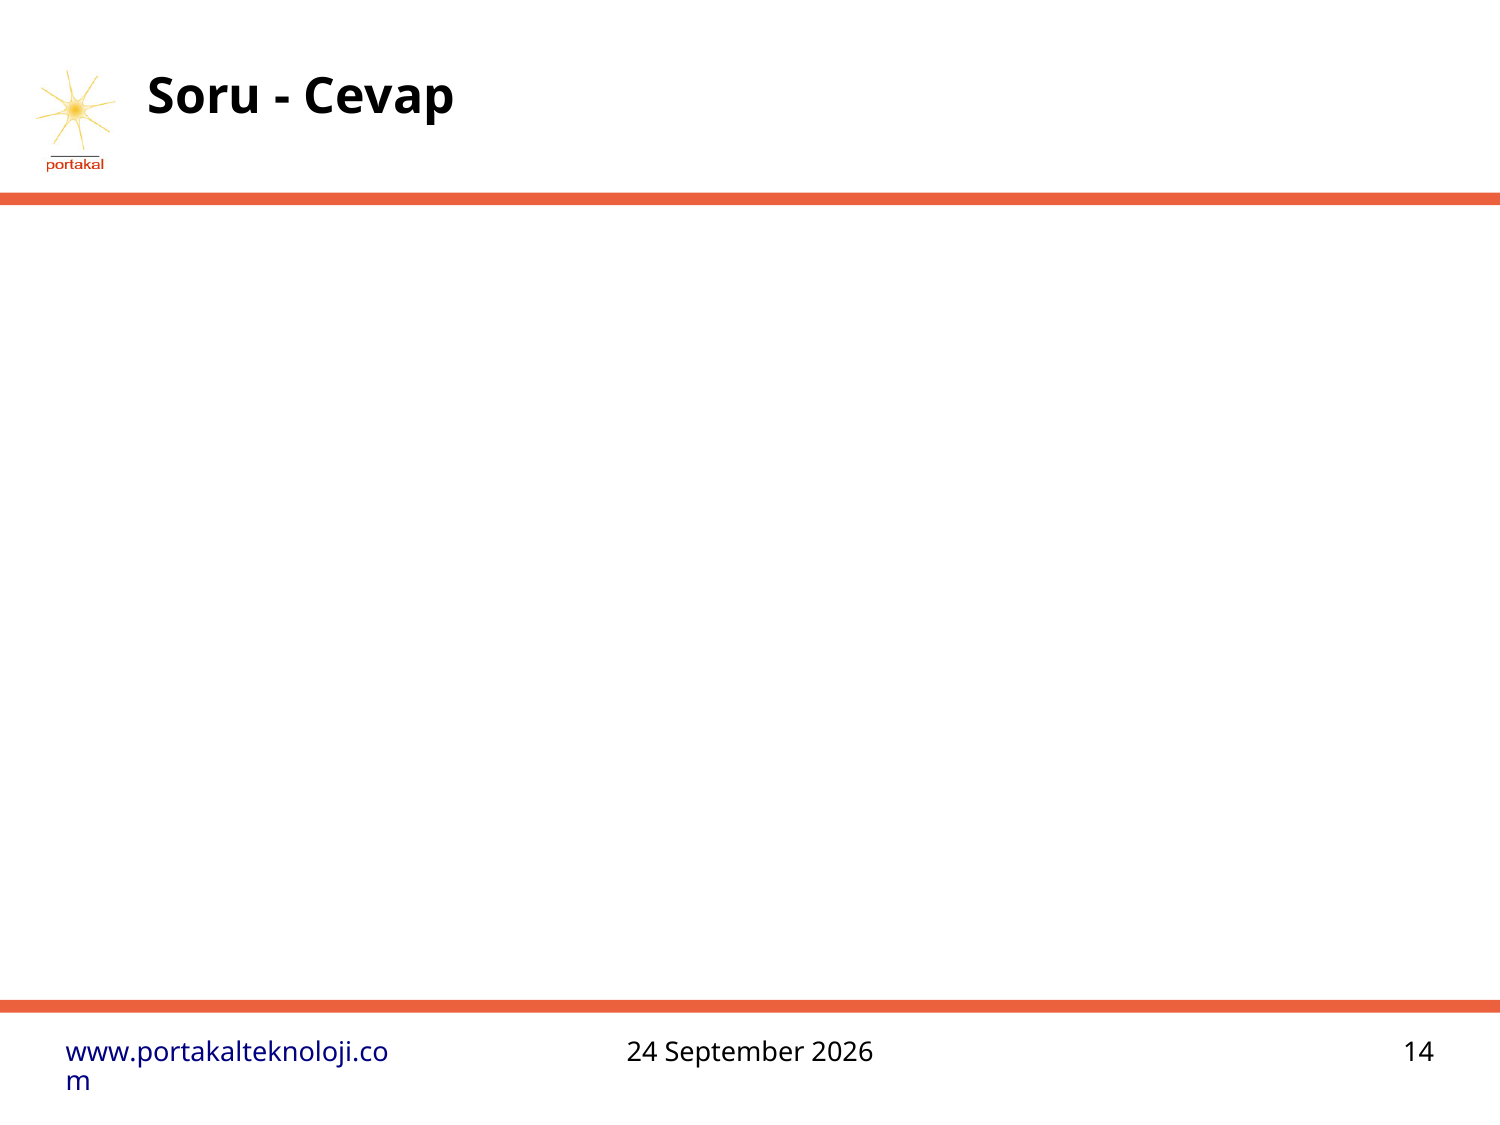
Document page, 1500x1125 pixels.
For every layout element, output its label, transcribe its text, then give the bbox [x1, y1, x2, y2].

picture [29, 5, 120, 184]
title Soru - Cevap [147, 0, 1450, 188]
